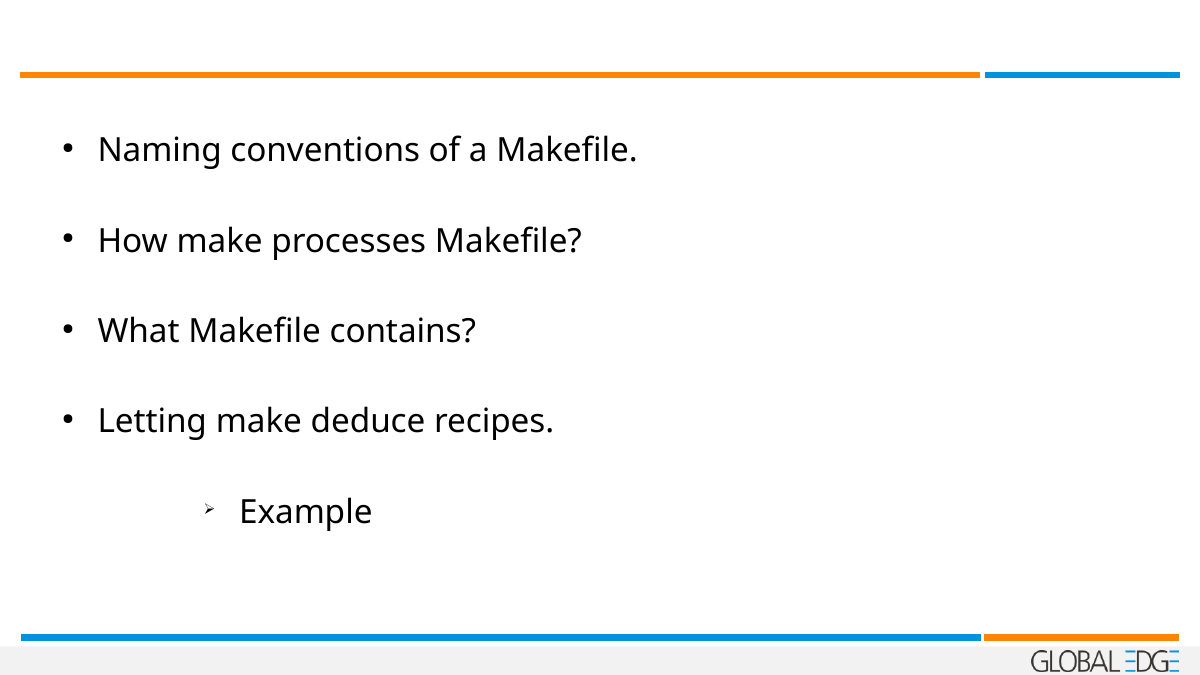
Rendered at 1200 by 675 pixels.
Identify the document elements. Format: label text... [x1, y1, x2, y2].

picture [1031, 650, 1179, 672]
text_box Naming conventions of a Makefile. How make processes Makefile? What Makefile contains? Letting make deduce recipes. Example [47, 118, 687, 485]
